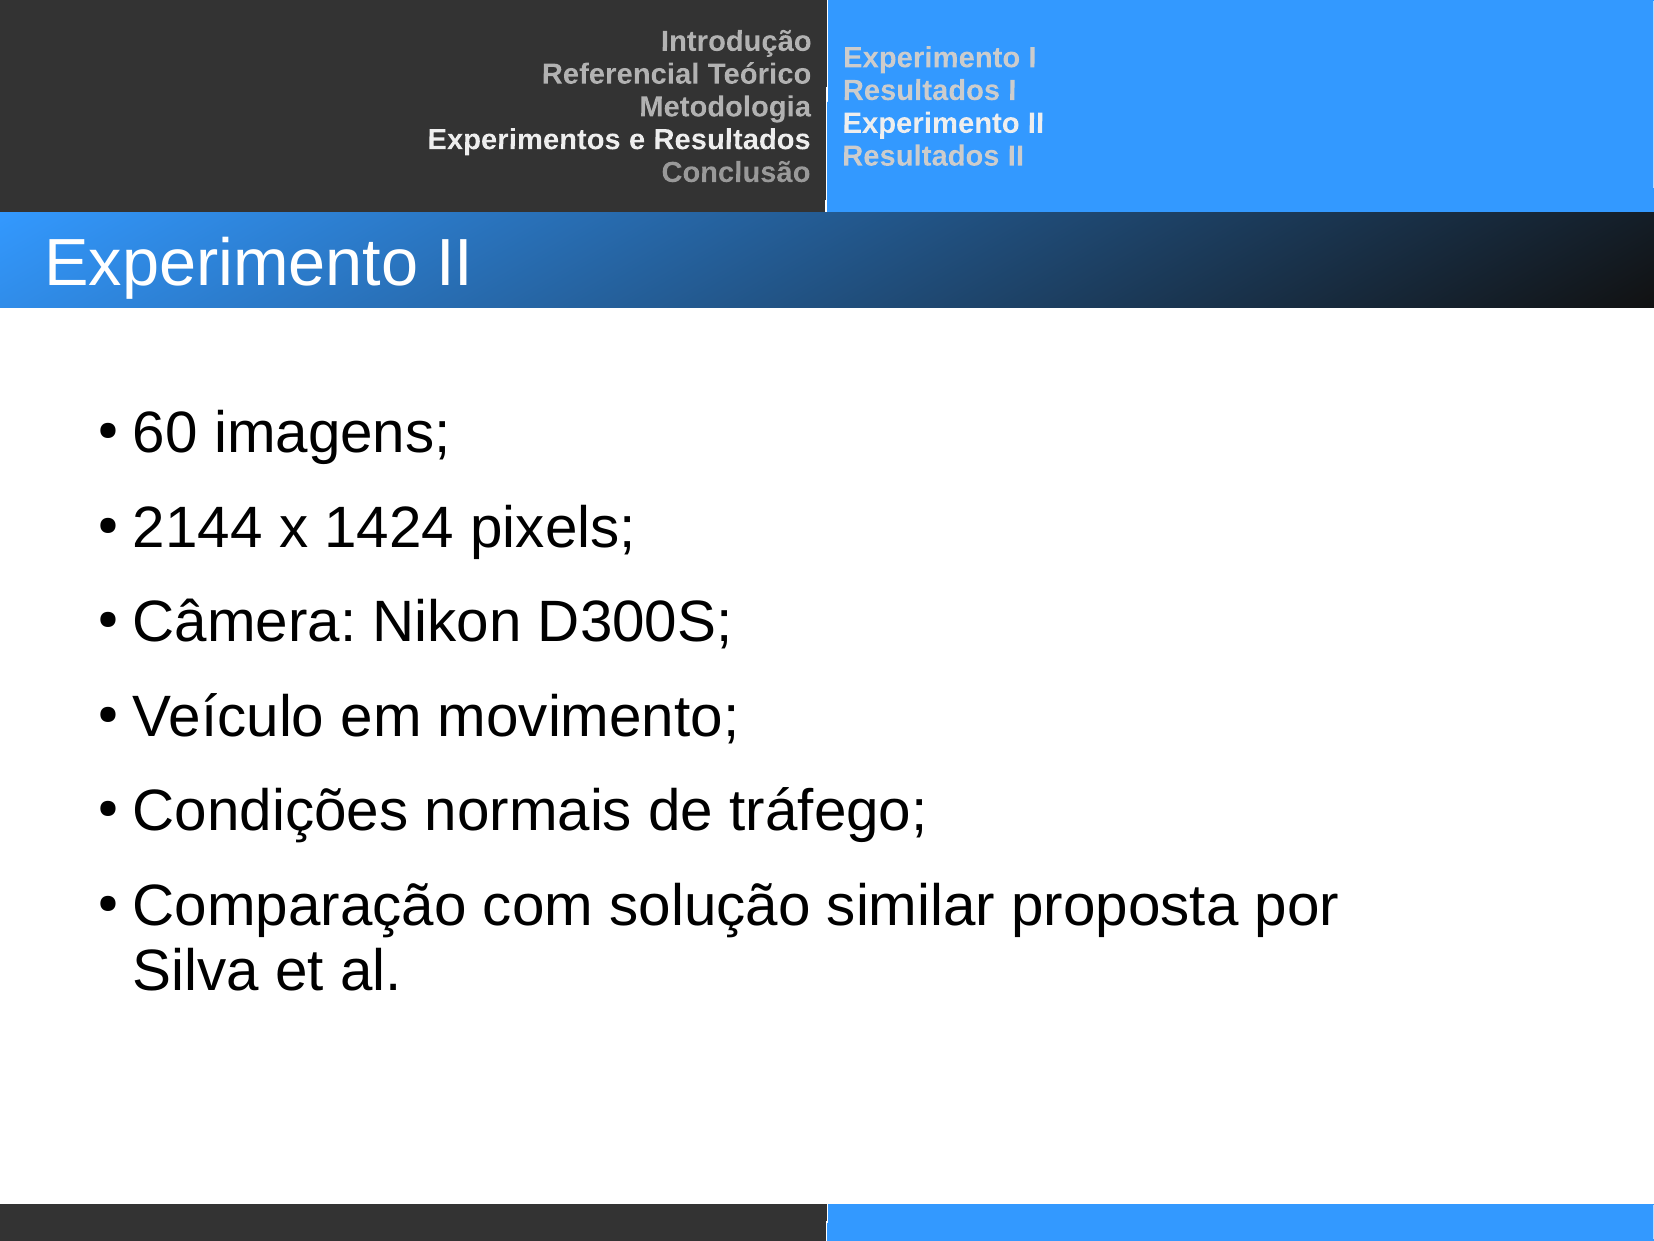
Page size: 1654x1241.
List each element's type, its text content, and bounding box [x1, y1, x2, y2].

text_box [827, 1204, 1654, 1241]
text_box Experimento II [0, 212, 1654, 308]
text_box Experimento I Resultados I Experimento II Resultados II [827, 0, 1654, 212]
text_box 60 imagens; 2144 x 1424 pixels; Câmera: Nikon D300S; Veículo em movimento; Condições normais de tráfego; Comparação com solução similar proposta por Silva et al. [82, 392, 1571, 1052]
text_box [0, 1204, 827, 1241]
text_box Introdução Referencial Teórico Metodologia Experimentos e Resultados Conclusão [0, 0, 827, 212]
